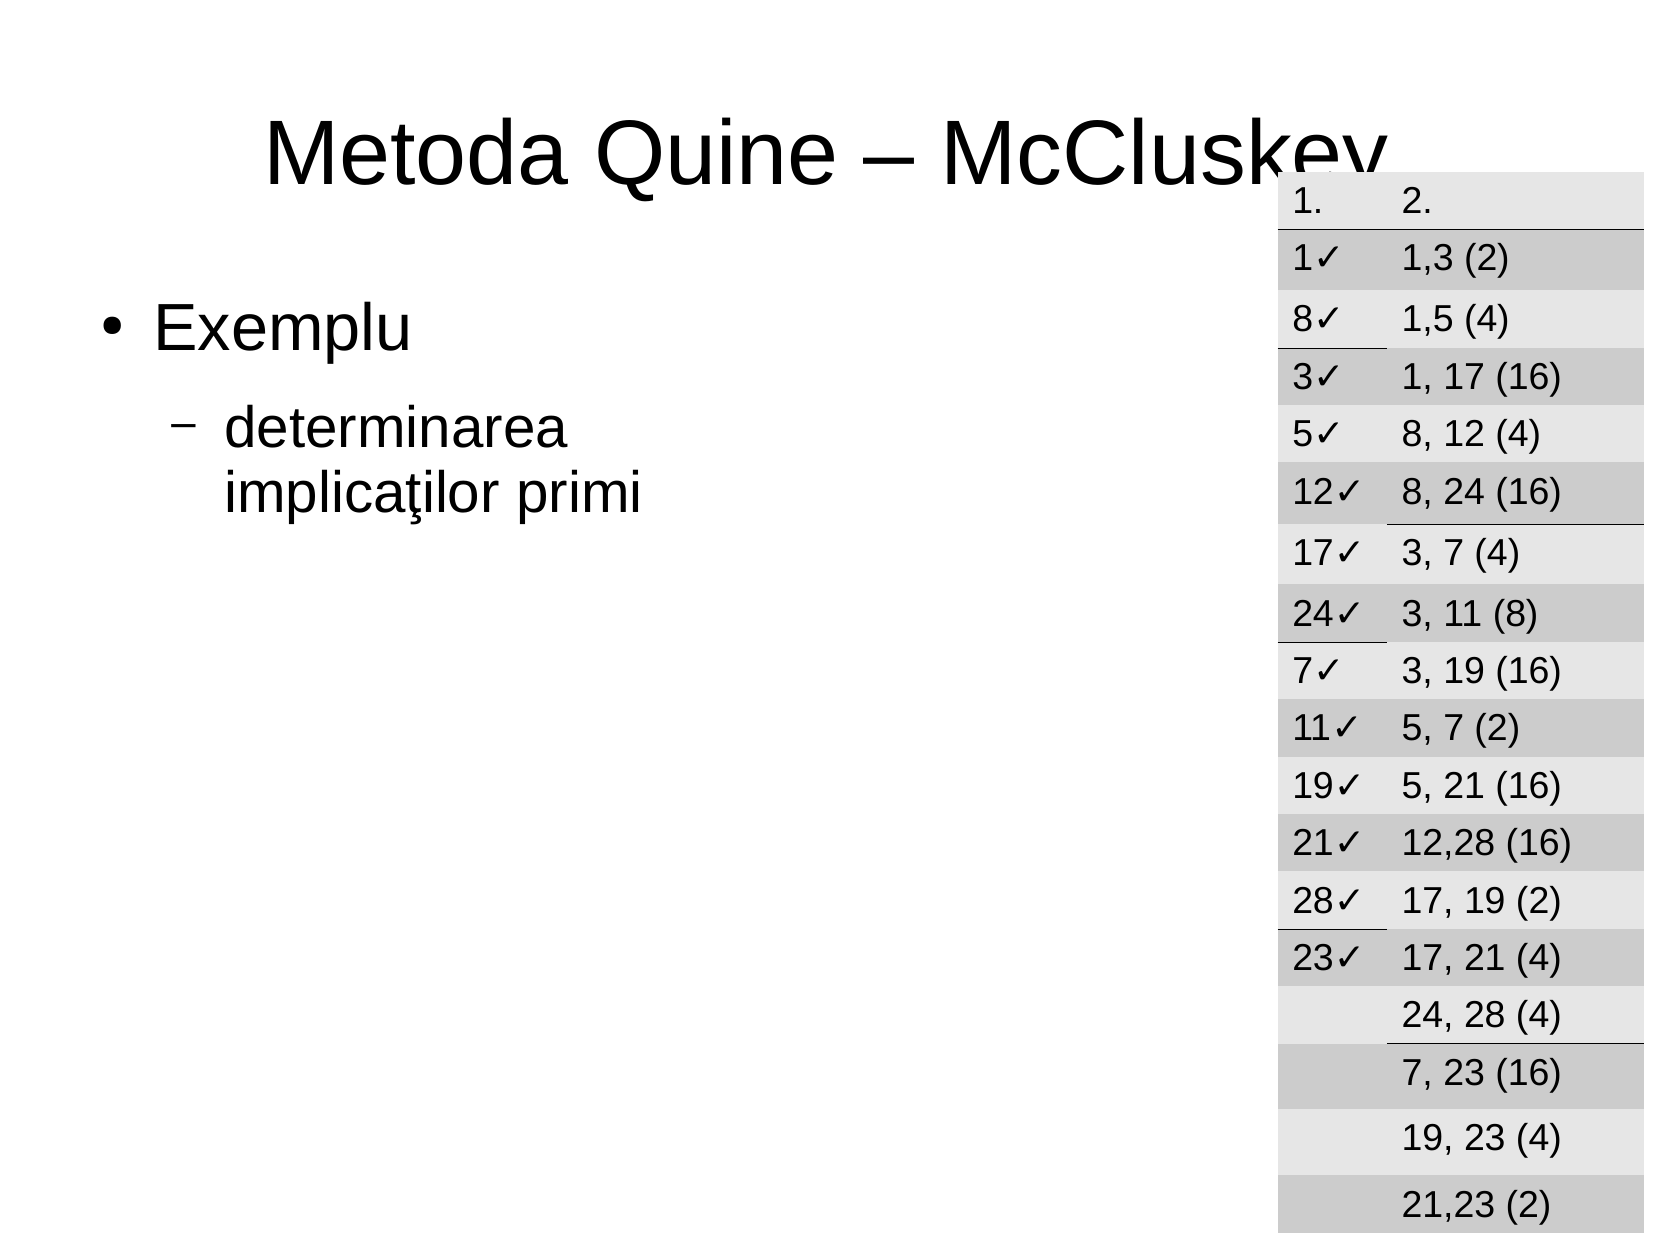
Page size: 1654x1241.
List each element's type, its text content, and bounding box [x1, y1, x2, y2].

table_cell 12✓ [1278, 462, 1387, 524]
table_cell 28✓ [1278, 871, 1387, 929]
list Exemplu determinarea implicaţilor primi [82, 290, 809, 1109]
table_cell 7, 23 (16) [1387, 1044, 1644, 1109]
table_header 1. [1278, 172, 1387, 229]
table_cell 23✓ [1278, 930, 1387, 986]
table_cell 5, 7 (2) [1387, 699, 1644, 757]
table_cell 12,28 (16) [1387, 814, 1644, 871]
table_cell 8, 24 (16) [1387, 462, 1644, 524]
table_cell 17, 19 (2) [1387, 871, 1644, 929]
table_cell 3✓ [1278, 349, 1387, 405]
table_cell [1278, 1109, 1387, 1175]
table_cell 11✓ [1278, 699, 1387, 757]
table_cell 17, 21 (4) [1387, 929, 1644, 986]
table_cell 24, 28 (4) [1387, 986, 1644, 1043]
table_header 2. [1387, 172, 1644, 229]
table_cell 3, 11 (8) [1387, 584, 1644, 642]
table_cell 19, 23 (4) [1387, 1109, 1644, 1175]
table_cell 8, 12 (4) [1387, 405, 1644, 462]
table_cell [1278, 1175, 1387, 1233]
table_cell [1278, 1044, 1387, 1109]
table_cell 21✓ [1278, 814, 1387, 871]
table_cell 19✓ [1278, 757, 1387, 814]
table_cell 1,3 (2) [1387, 230, 1644, 290]
table_cell 1✓ [1278, 230, 1387, 290]
table_cell 5, 21 (16) [1387, 757, 1644, 814]
table_cell 8✓ [1278, 290, 1387, 348]
table_cell 3, 7 (4) [1387, 525, 1644, 584]
table_cell 3, 19 (16) [1387, 642, 1644, 699]
table_cell 5✓ [1278, 405, 1387, 462]
table_cell [1278, 986, 1387, 1044]
table_cell 17✓ [1278, 524, 1387, 584]
title Metoda Quine – McCluskey [82, 49, 1571, 257]
table_cell 7✓ [1278, 643, 1387, 699]
table_cell 21,23 (2) [1387, 1175, 1644, 1233]
table_cell 1, 17 (16) [1387, 348, 1644, 405]
table_cell 24✓ [1278, 584, 1387, 642]
table_cell 1,5 (4) [1387, 290, 1644, 348]
